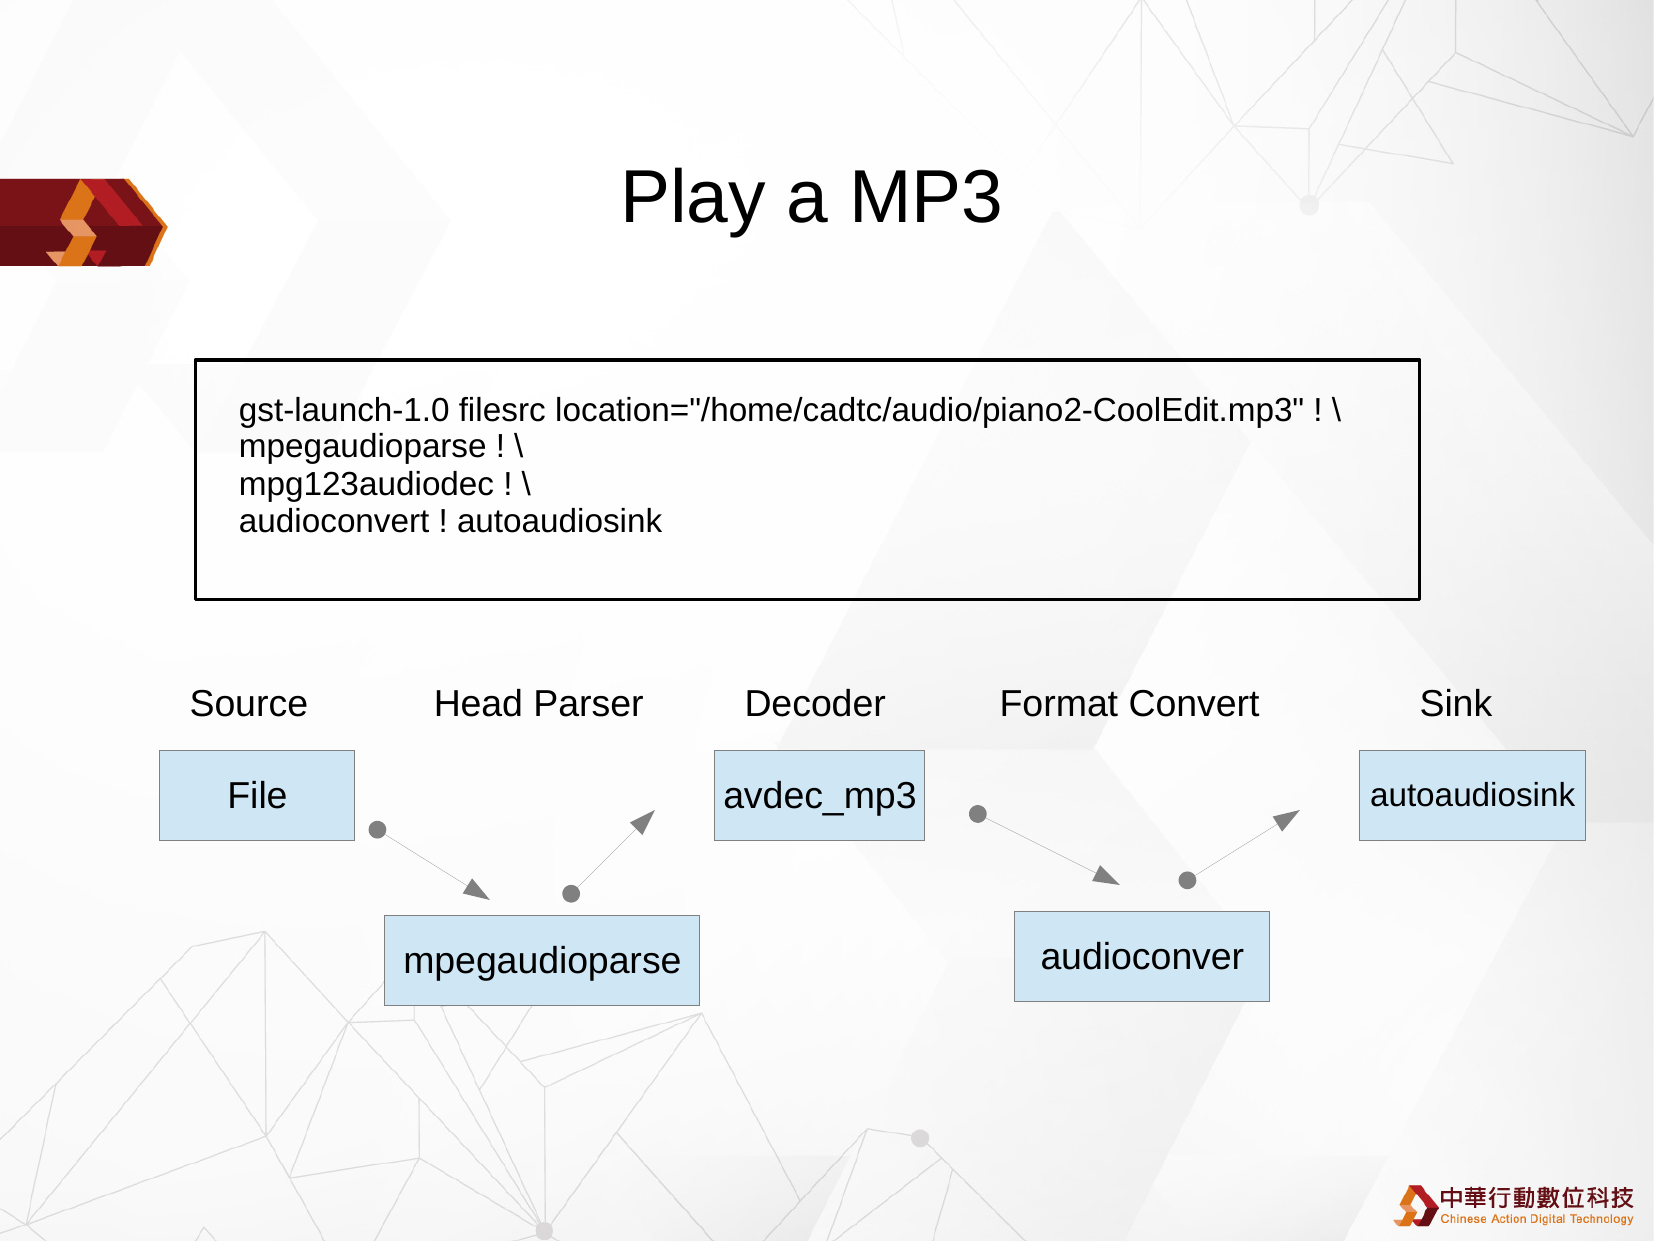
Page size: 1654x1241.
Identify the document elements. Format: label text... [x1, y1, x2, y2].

picture [0, 0, 1654, 1241]
text_box gst-launch-1.0 filesrc location="/home/cadtc/audio/piano2-CoolEdit.mp3" ! \ mpegaudioparse ! \ mpg123audiodec ! \ audioconvert ! autoaudiosink [224, 383, 1413, 585]
text_box Sink [1404, 675, 1561, 732]
text_box File [159, 750, 355, 841]
text_box Format Convert [984, 675, 1330, 751]
text_box audioconver [1014, 911, 1270, 1002]
text_box Head Parser [419, 675, 685, 751]
text_box Decoder [729, 675, 931, 732]
title Play a MP3 [118, 112, 1506, 281]
text_box Source [174, 675, 331, 732]
text_box autoaudiosink [1359, 750, 1586, 841]
text_box mpegaudioparse [384, 915, 700, 1006]
text_box avdec_mp3 [714, 750, 925, 841]
